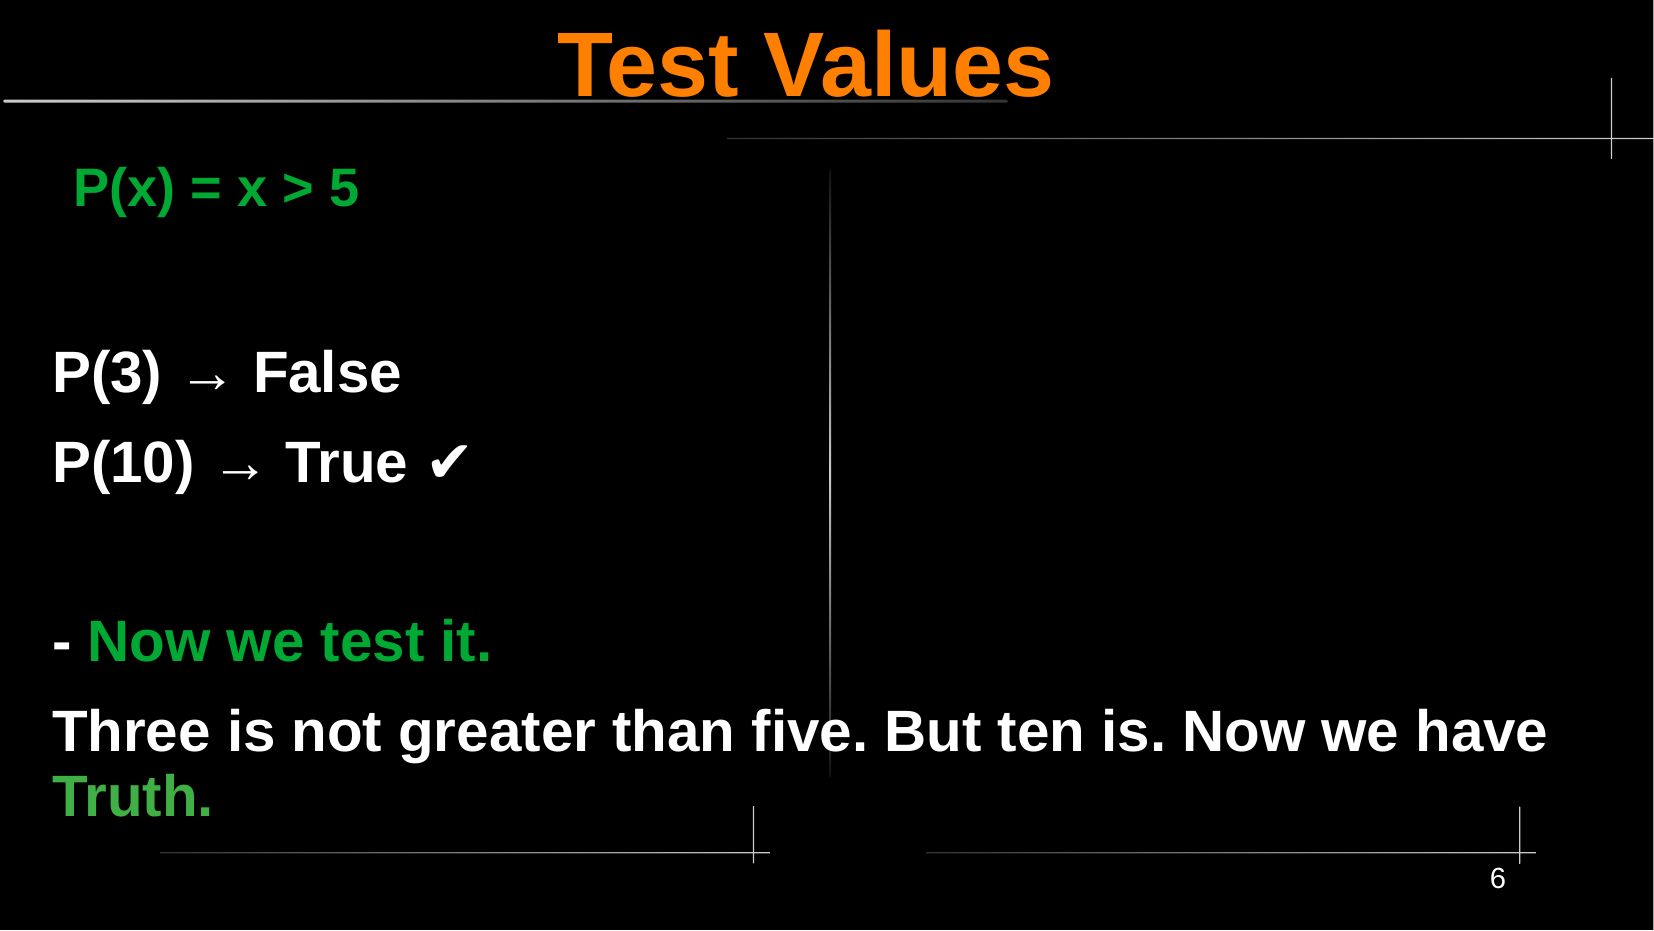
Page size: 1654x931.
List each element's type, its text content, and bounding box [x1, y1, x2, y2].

title Test Values [23, 11, 1589, 119]
text_box P(x) = x > 5 [43, 149, 376, 226]
text_box P(3) → False P(10) → True ✔️ - Now we test it. Three is not greater than five. But ten is. Now we have Truth. [37, 242, 1613, 451]
